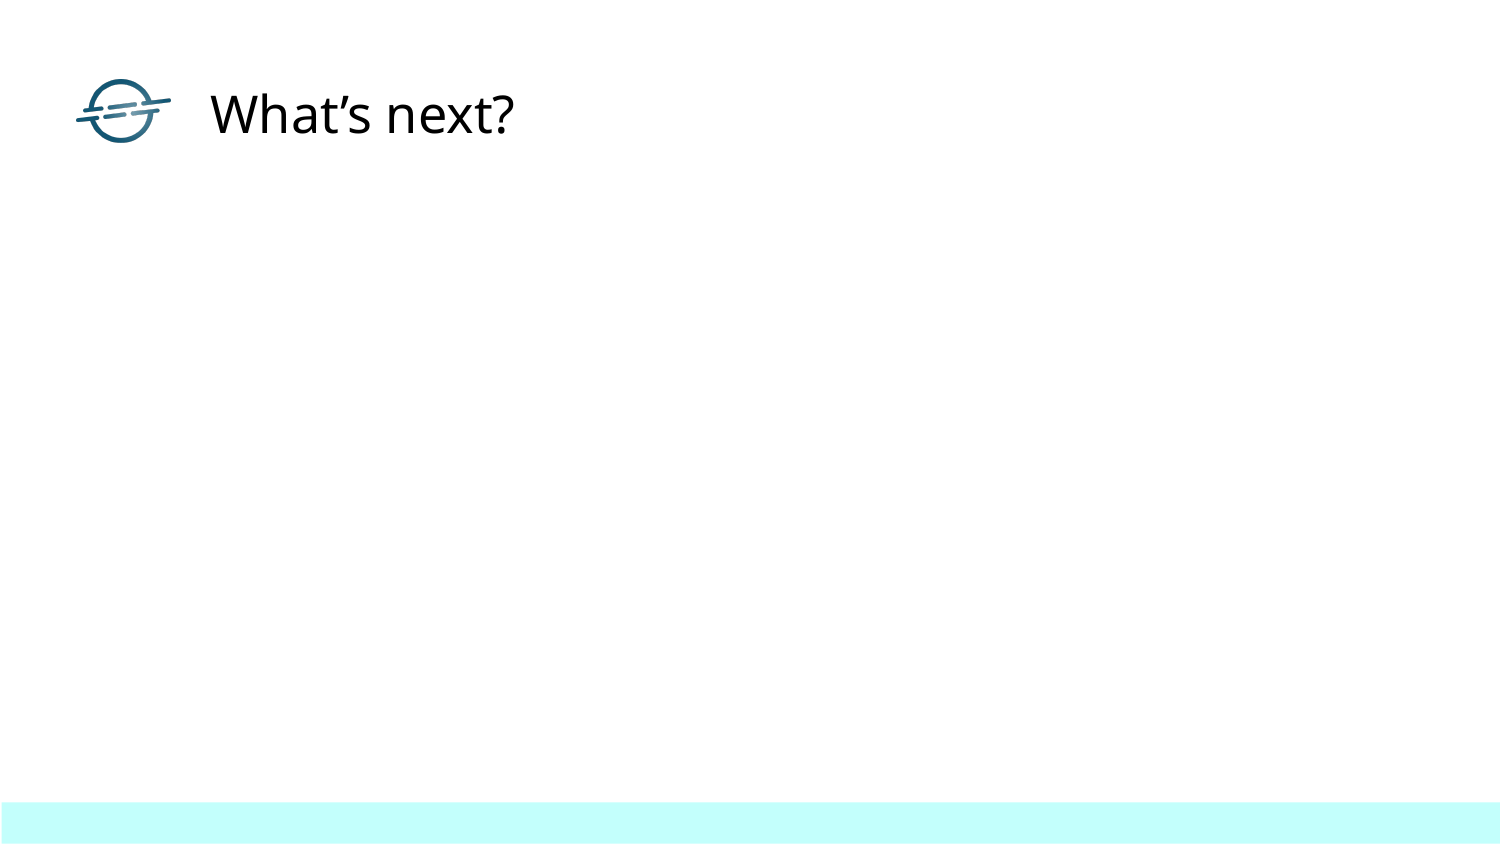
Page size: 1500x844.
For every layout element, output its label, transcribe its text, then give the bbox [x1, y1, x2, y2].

text_box [1, 802, 1500, 844]
picture [76, 79, 171, 143]
title What’s next? [195, 66, 1068, 154]
